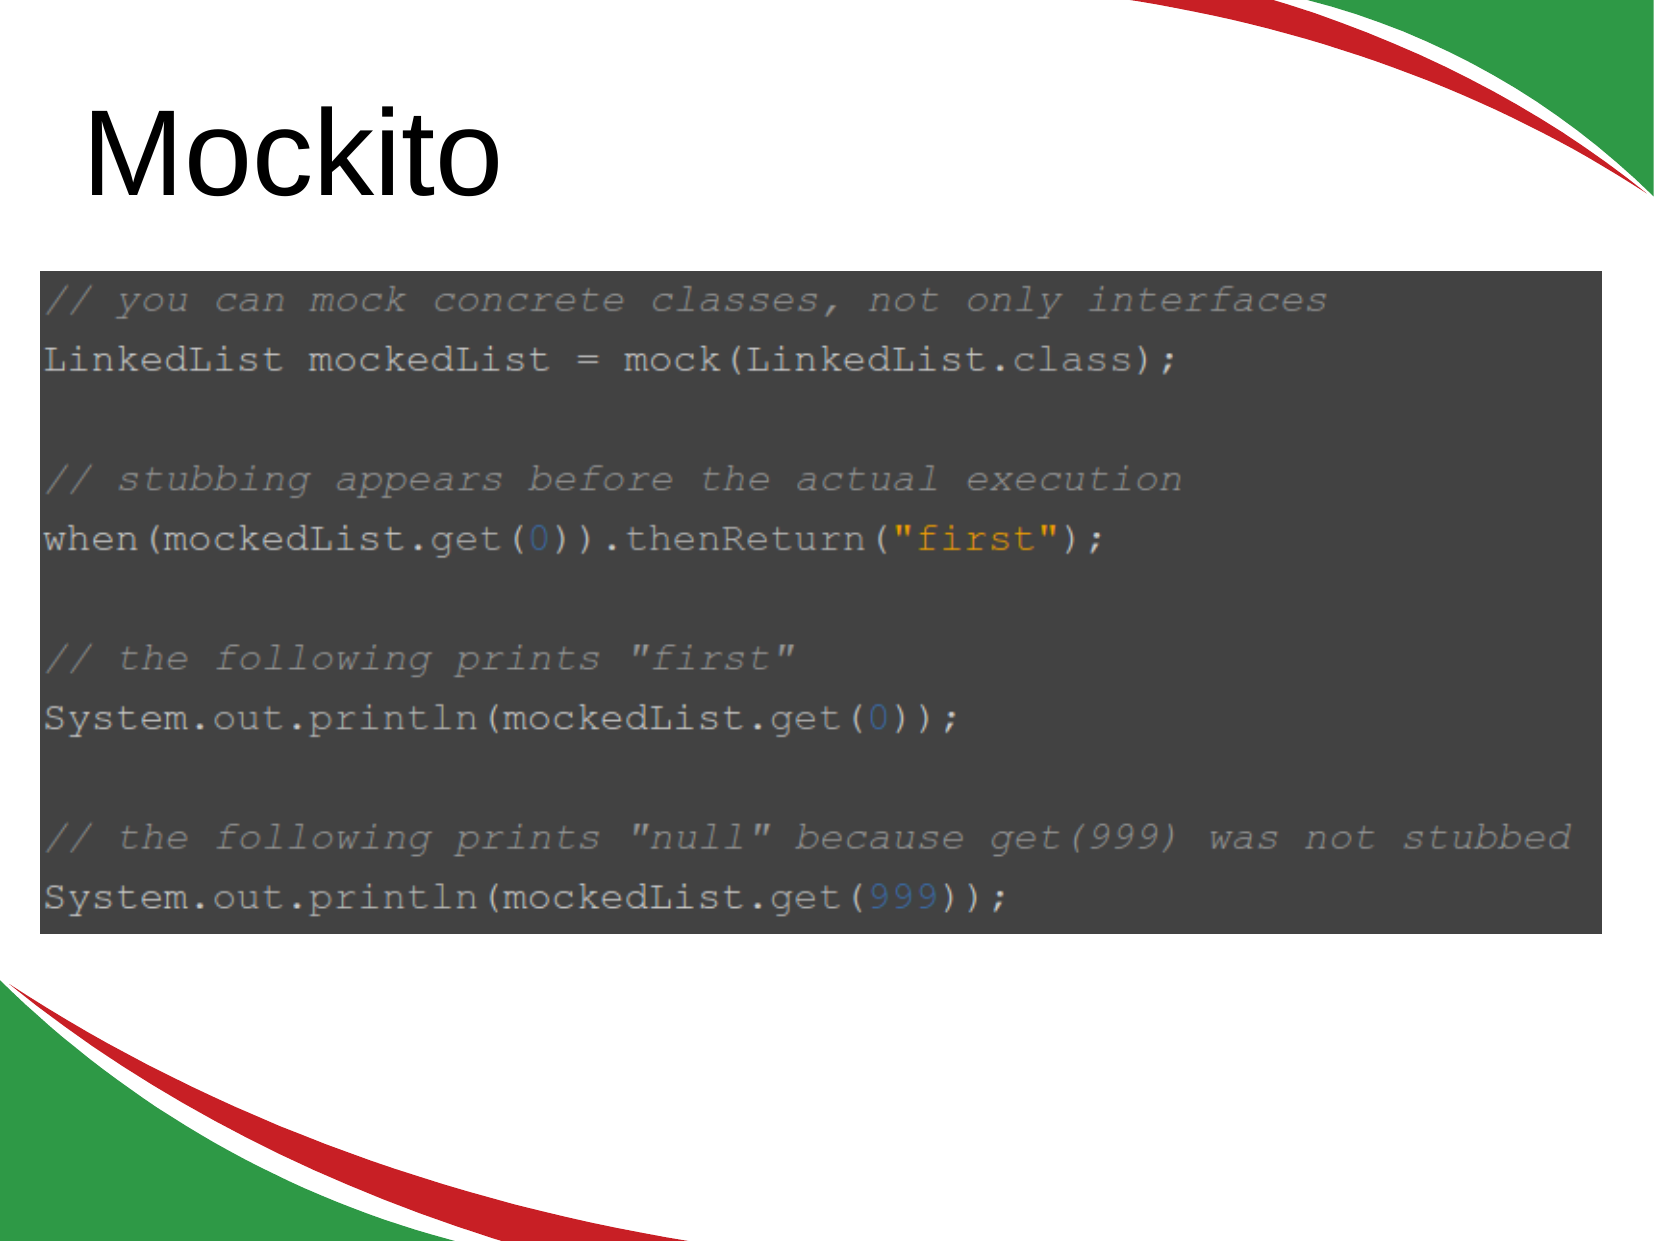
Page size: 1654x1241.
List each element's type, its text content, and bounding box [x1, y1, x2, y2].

title Mockito [82, 49, 1571, 257]
picture [40, 271, 1602, 934]
